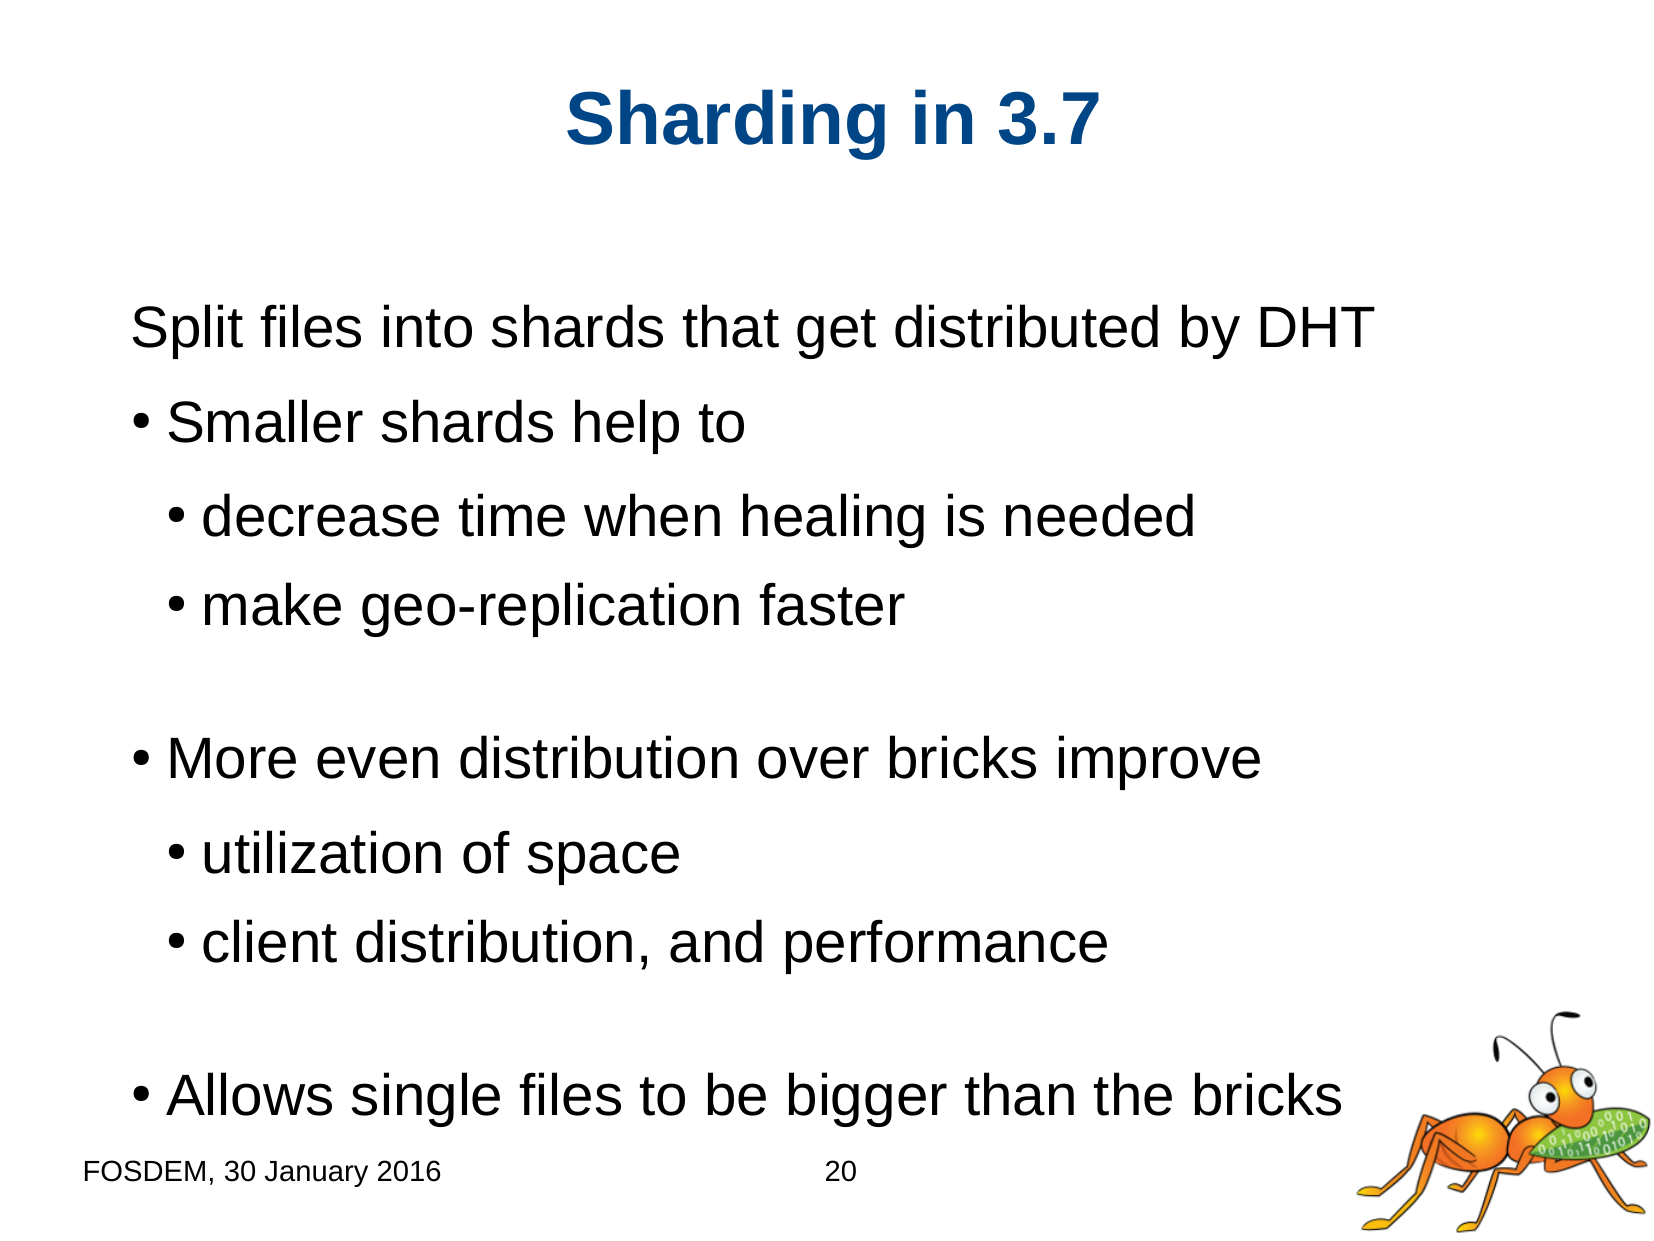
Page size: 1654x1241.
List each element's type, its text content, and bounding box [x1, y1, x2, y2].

list Split files into shards that get distributed by DHT Smaller shards help to decrease time when healing is needed make geo-replication faster More even distribution over bricks improve utilization of space client distribution, and performance Allows single files to be bigger than the bricks [130, 294, 1619, 1120]
title Sharding in 3.7 [90, 15, 1579, 223]
picture [1353, 1009, 1654, 1235]
